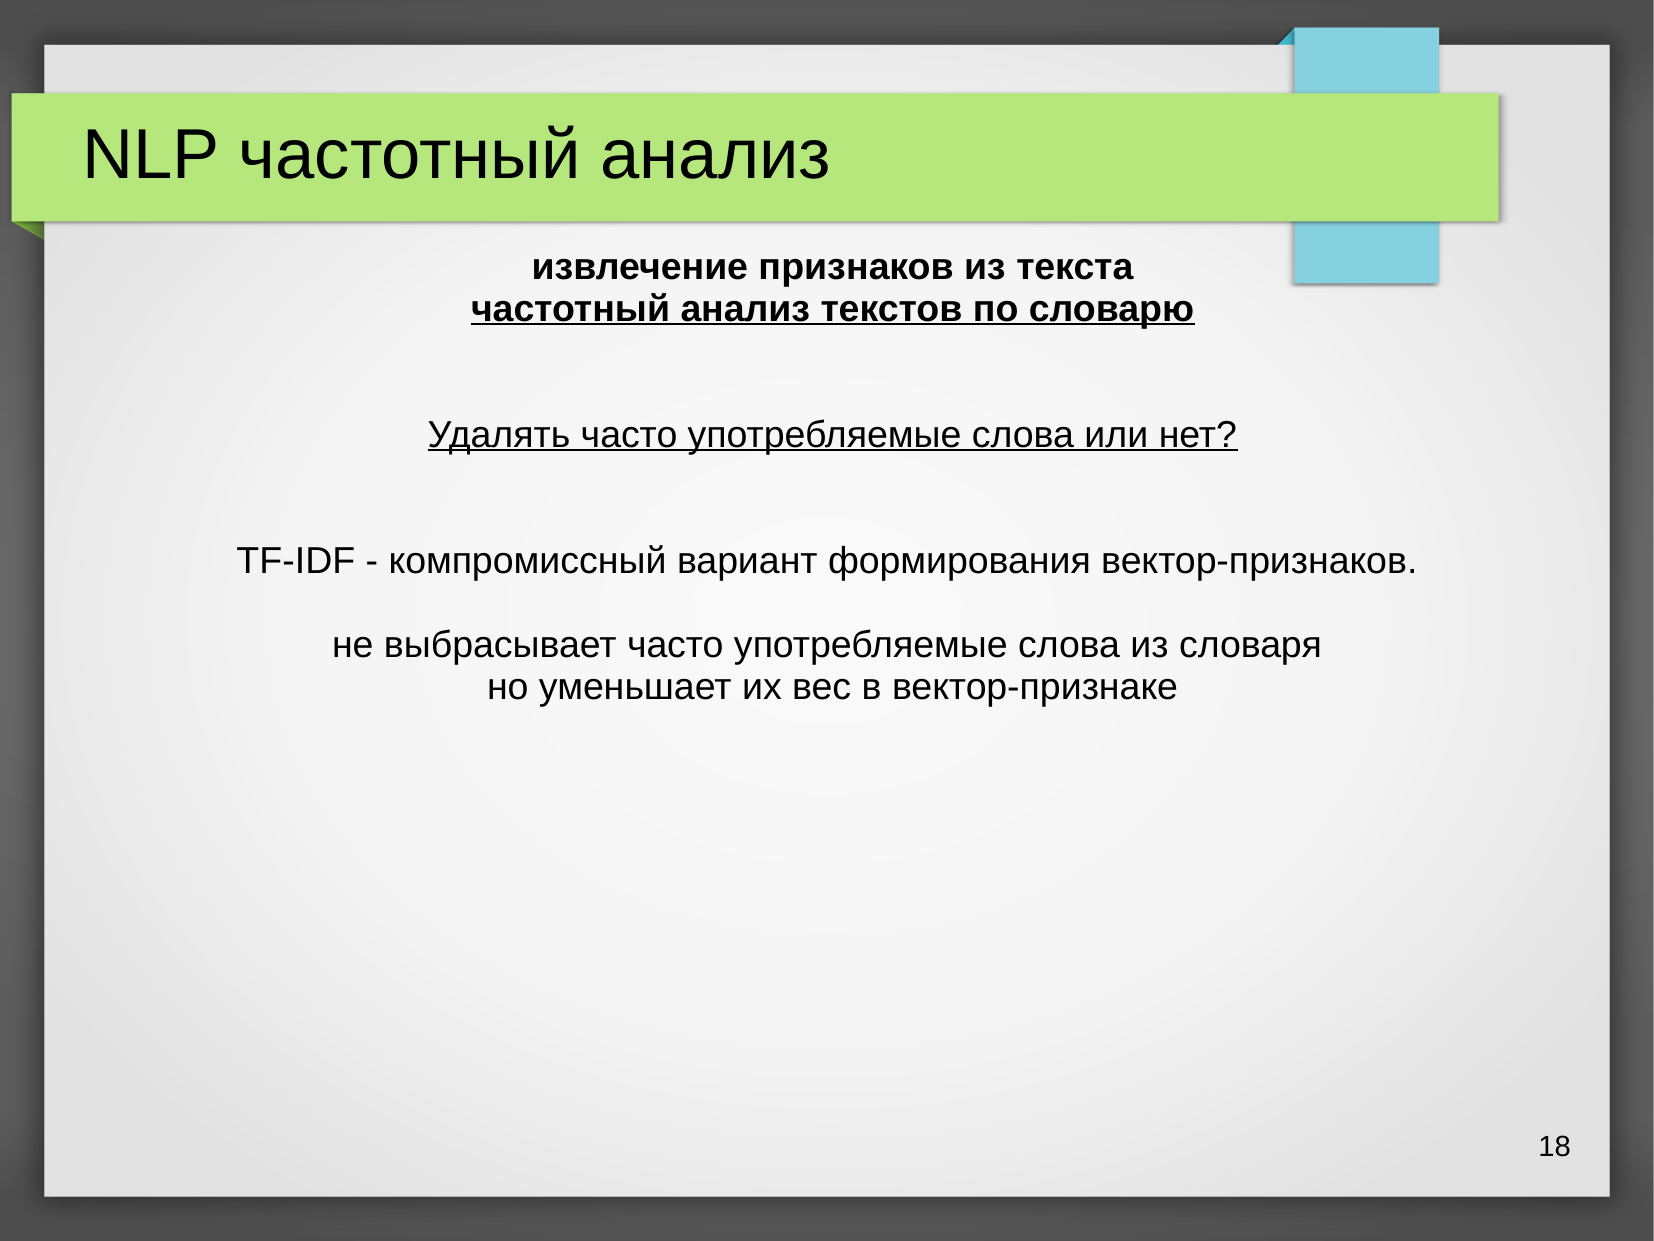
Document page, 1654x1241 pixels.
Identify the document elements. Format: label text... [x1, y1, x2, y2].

text_box извлечение признаков из текста частотный анализ текстов по словарю Удалять часто употребляемые слова или нет? TF-IDF - компромиссный вариант формирования вектор-признаков. не выбрасывает часто употребляемые слова из словаря но уменьшает их вес в вектор-признаке [188, 245, 1477, 1071]
picture [0, 0, 1654, 1241]
title NLP частотный анализ [82, 113, 1406, 194]
